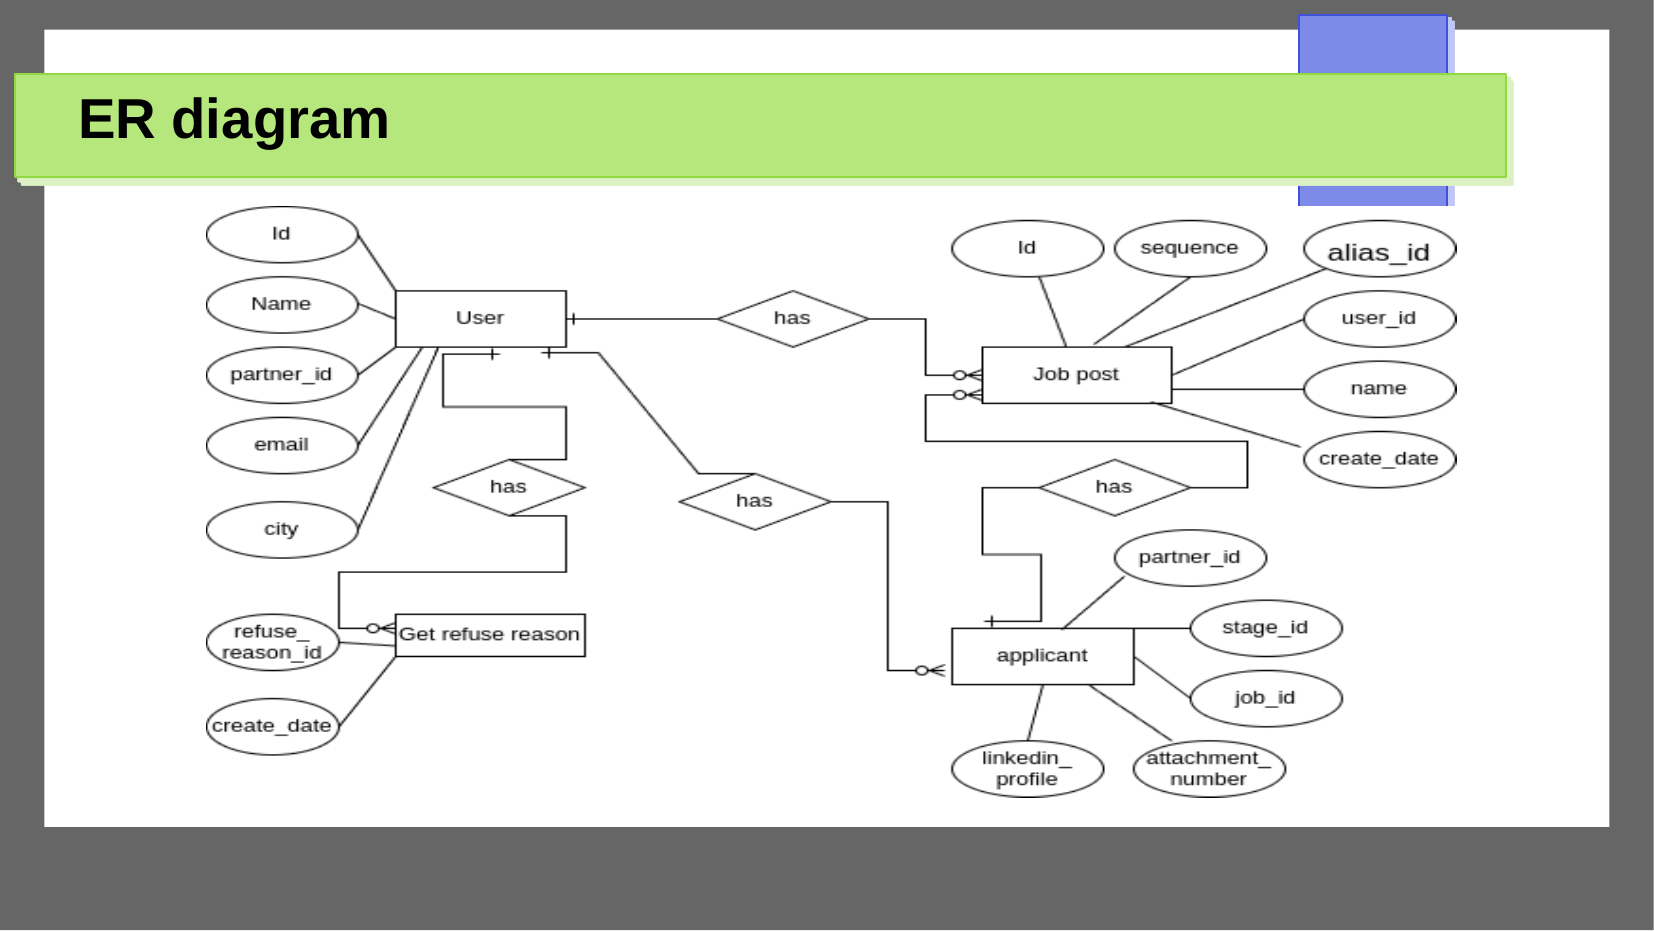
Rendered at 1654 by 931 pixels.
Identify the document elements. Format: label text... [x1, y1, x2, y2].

title ER diagram [78, 67, 1496, 171]
picture [206, 206, 1457, 798]
